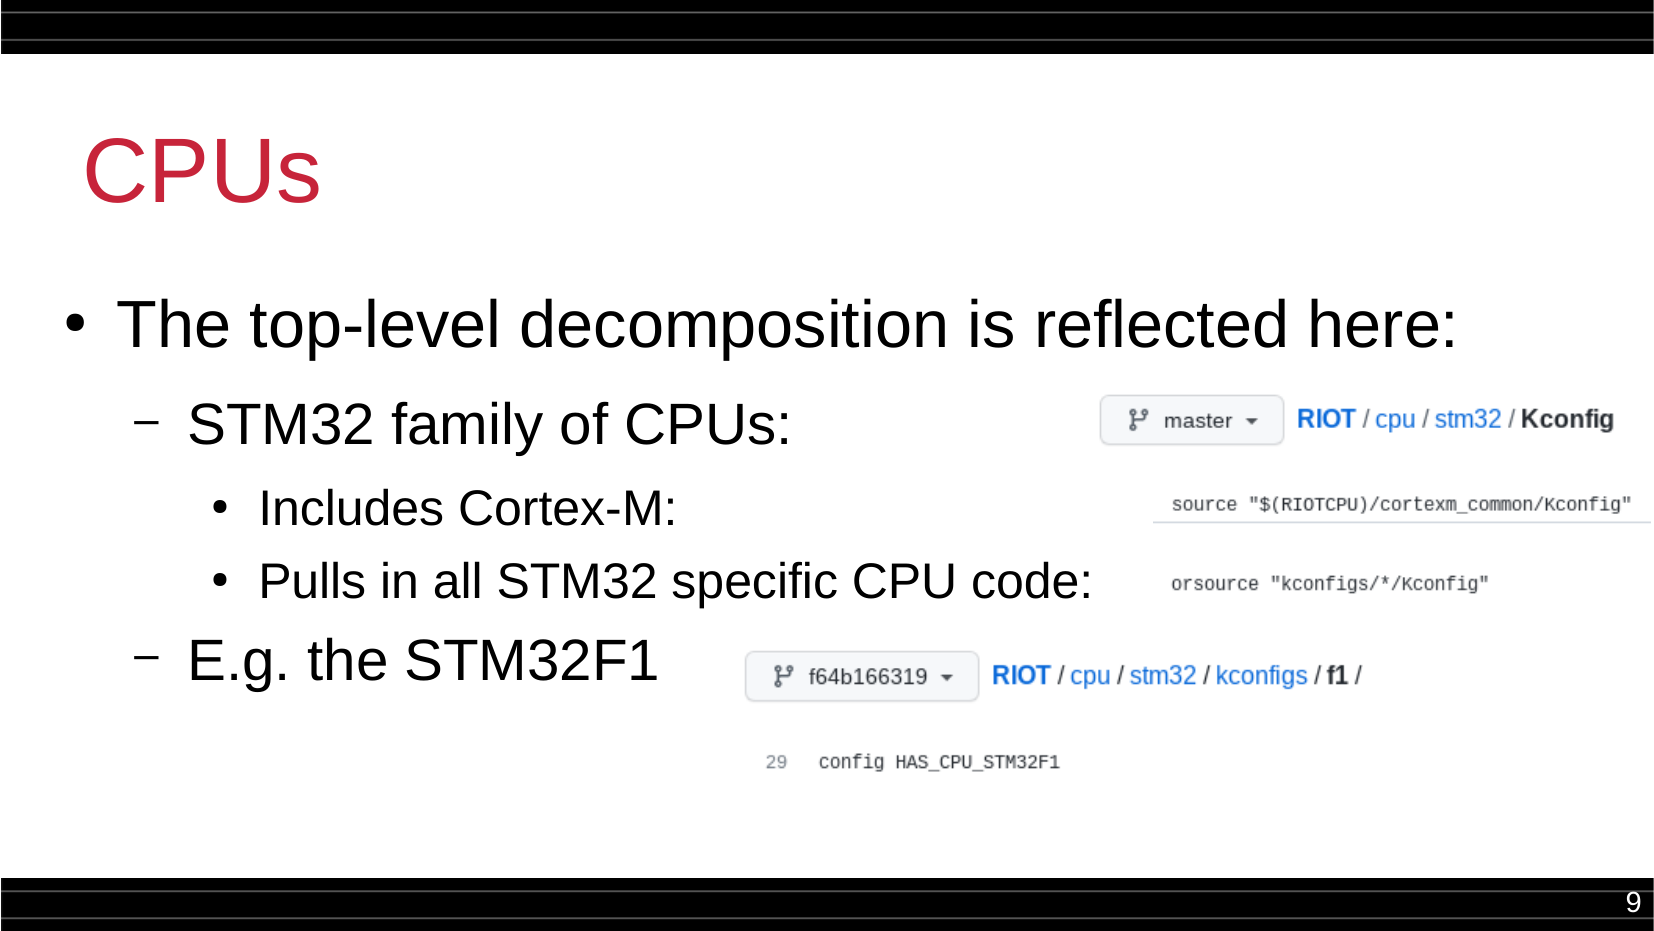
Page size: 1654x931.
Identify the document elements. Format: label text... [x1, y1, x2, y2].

picture [750, 749, 1068, 780]
picture [1162, 568, 1499, 601]
list The top-level decomposition is reflected here: STM32 family of CPUs: Includes Cortex-M: Pulls in all STM32 specific CPU code: E.g. the STM32F1 [45, 287, 1534, 867]
title CPUs [82, 92, 1571, 249]
picture [1153, 481, 1651, 526]
picture [717, 648, 1388, 713]
picture [1, 878, 1654, 931]
picture [1, 0, 1654, 54]
picture [1064, 384, 1651, 451]
